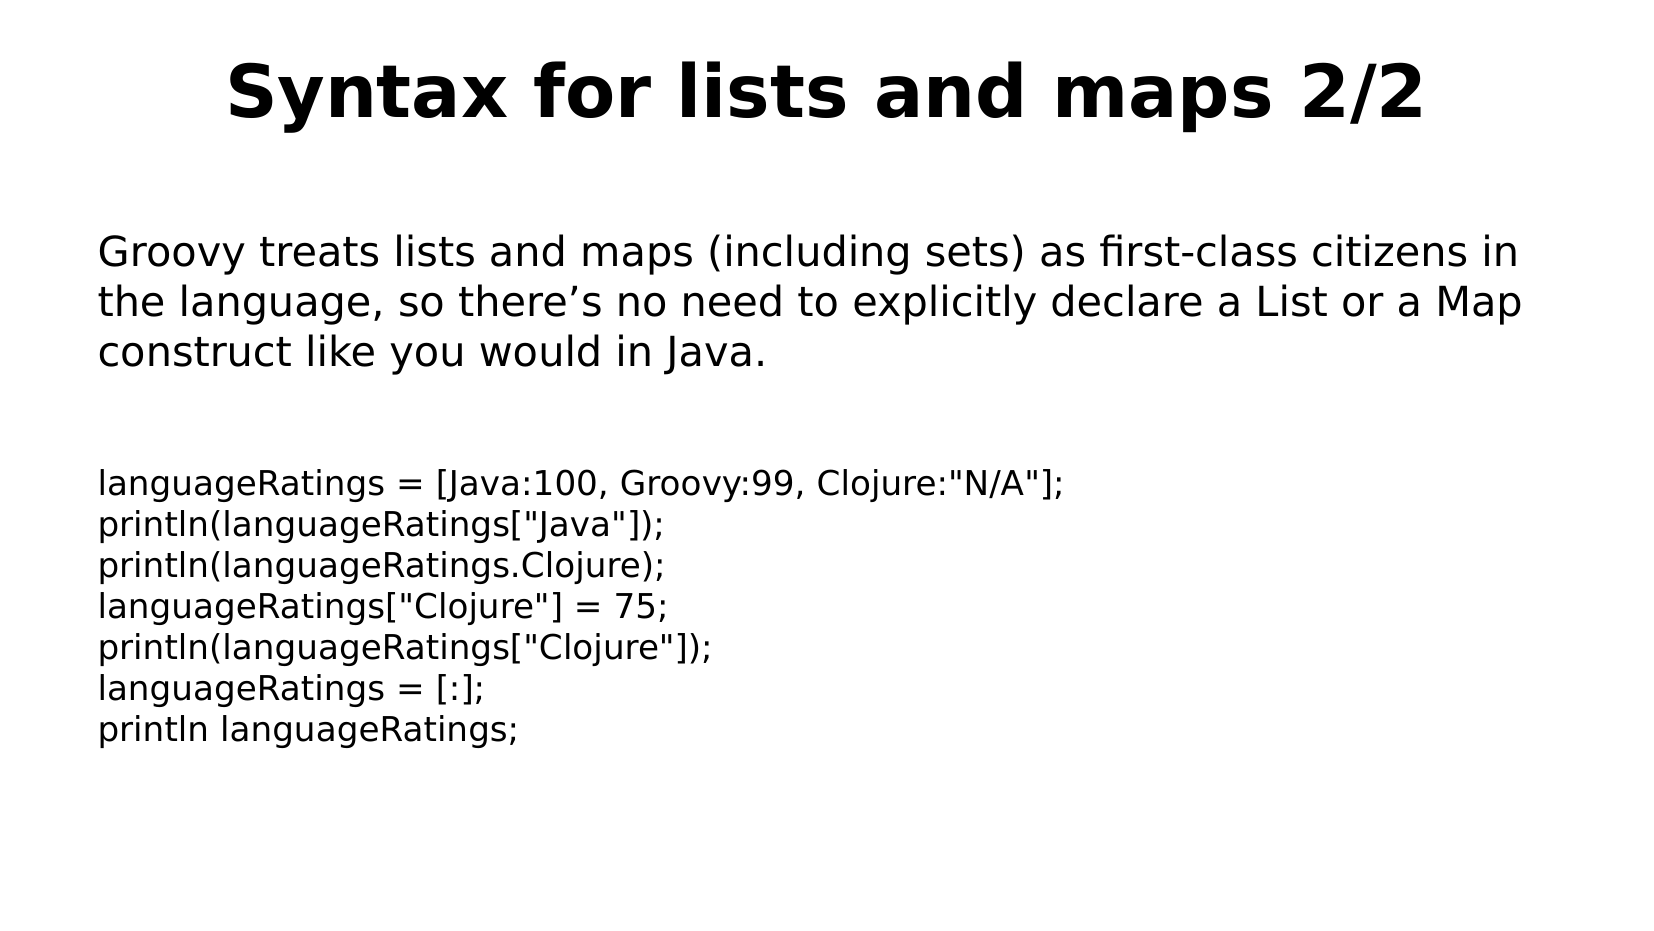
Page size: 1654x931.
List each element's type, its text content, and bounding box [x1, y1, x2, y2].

list Groovy treats lists and maps (including sets) as first-class citizens in the language, so there’s no need to explicitly declare a List or a Map construct like you would in Java. languageRatings = [Java:100, Groovy:99, Clojure:"N/A"]; println(languageRatings["Java"]); println(languageRatings.Clojure); languageRatings["Clojure"] = 75; println(languageRatings["Clojure"]); languageRatings = [:]; println languageRatings; [82, 217, 1571, 758]
title Syntax for lists and maps 2/2 [82, 37, 1571, 147]
